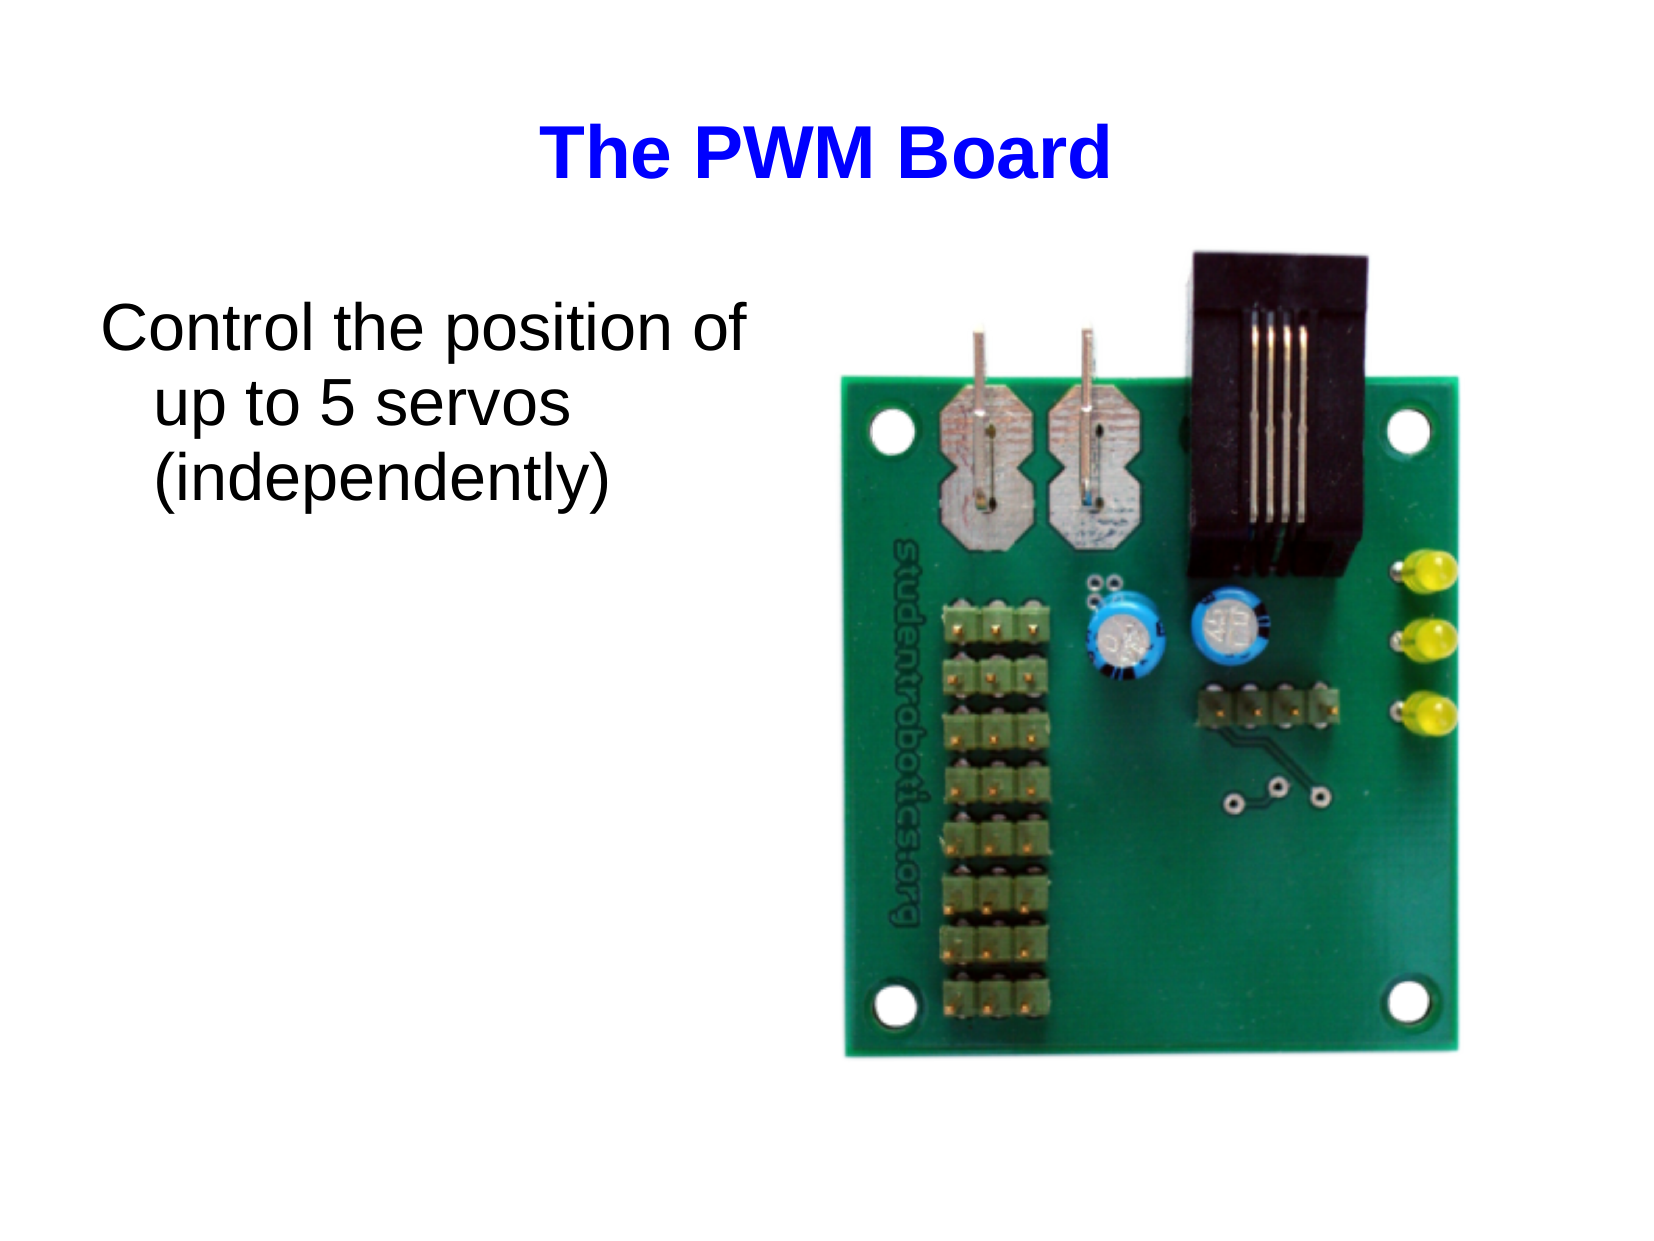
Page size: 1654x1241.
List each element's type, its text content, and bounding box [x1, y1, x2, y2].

list Control the position of up to 5 servos (independently) [82, 290, 798, 1094]
title The PWM Board [82, 56, 1571, 250]
picture [828, 236, 1477, 1070]
